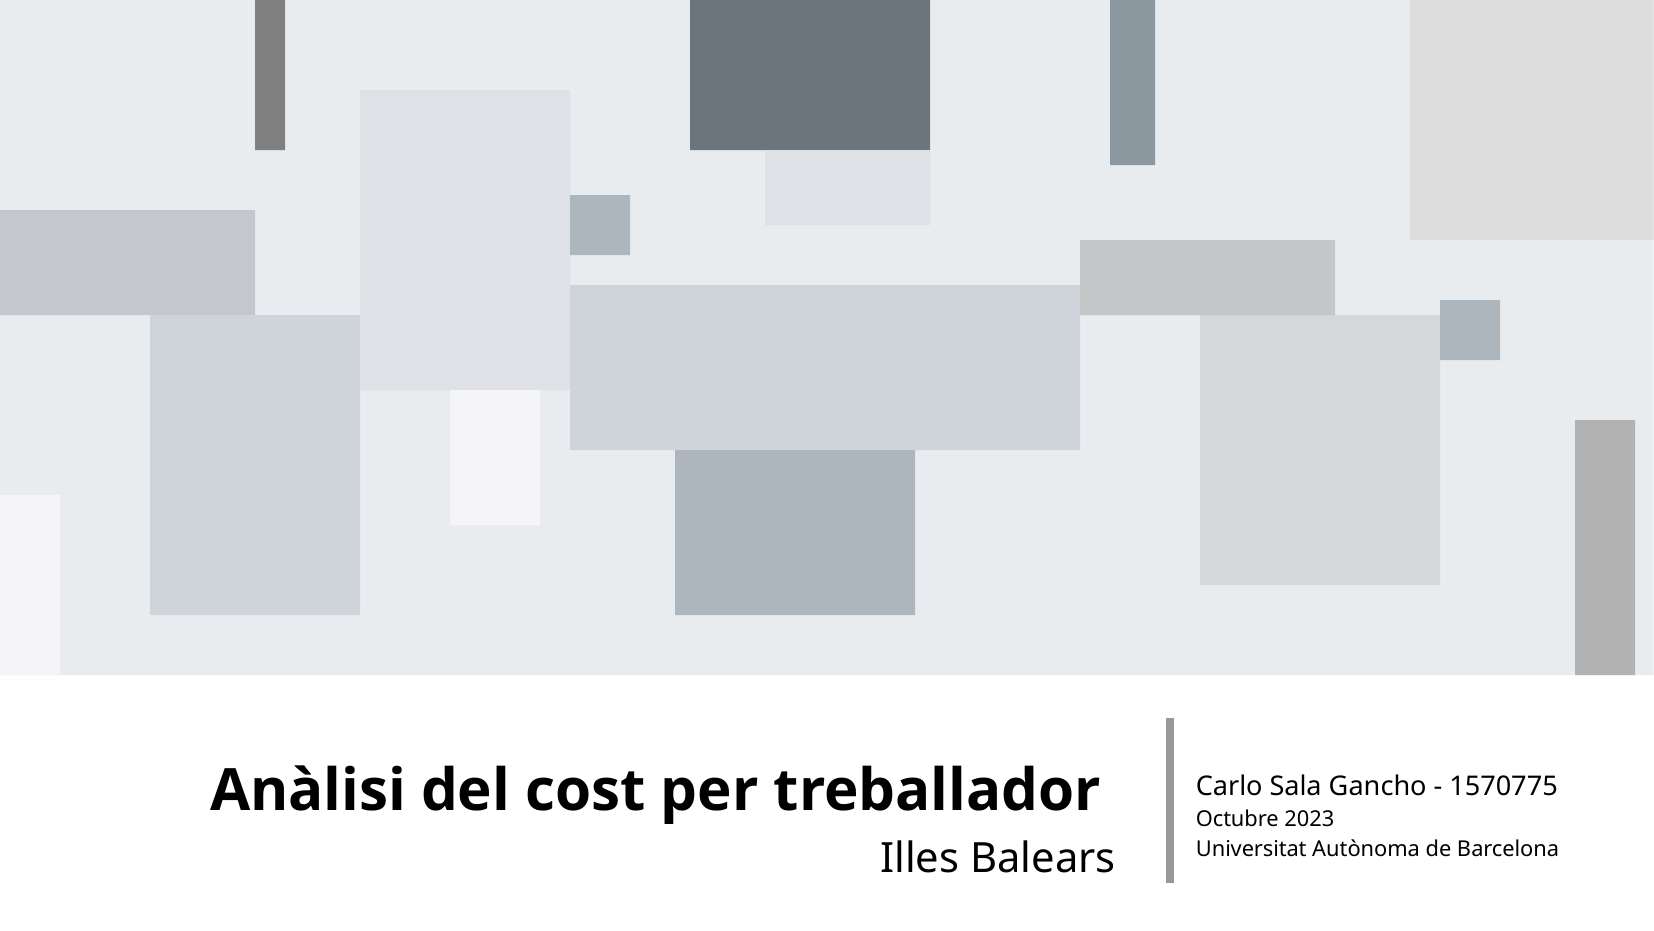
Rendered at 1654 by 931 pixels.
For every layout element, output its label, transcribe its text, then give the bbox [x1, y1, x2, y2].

text_box Anàlisi del cost per treballador Illes Balears [88, 740, 1131, 892]
text_box Carlo Sala Gancho - 1570775 Octubre 2023 Universitat Autònoma de Barcelona [1181, 759, 1591, 878]
